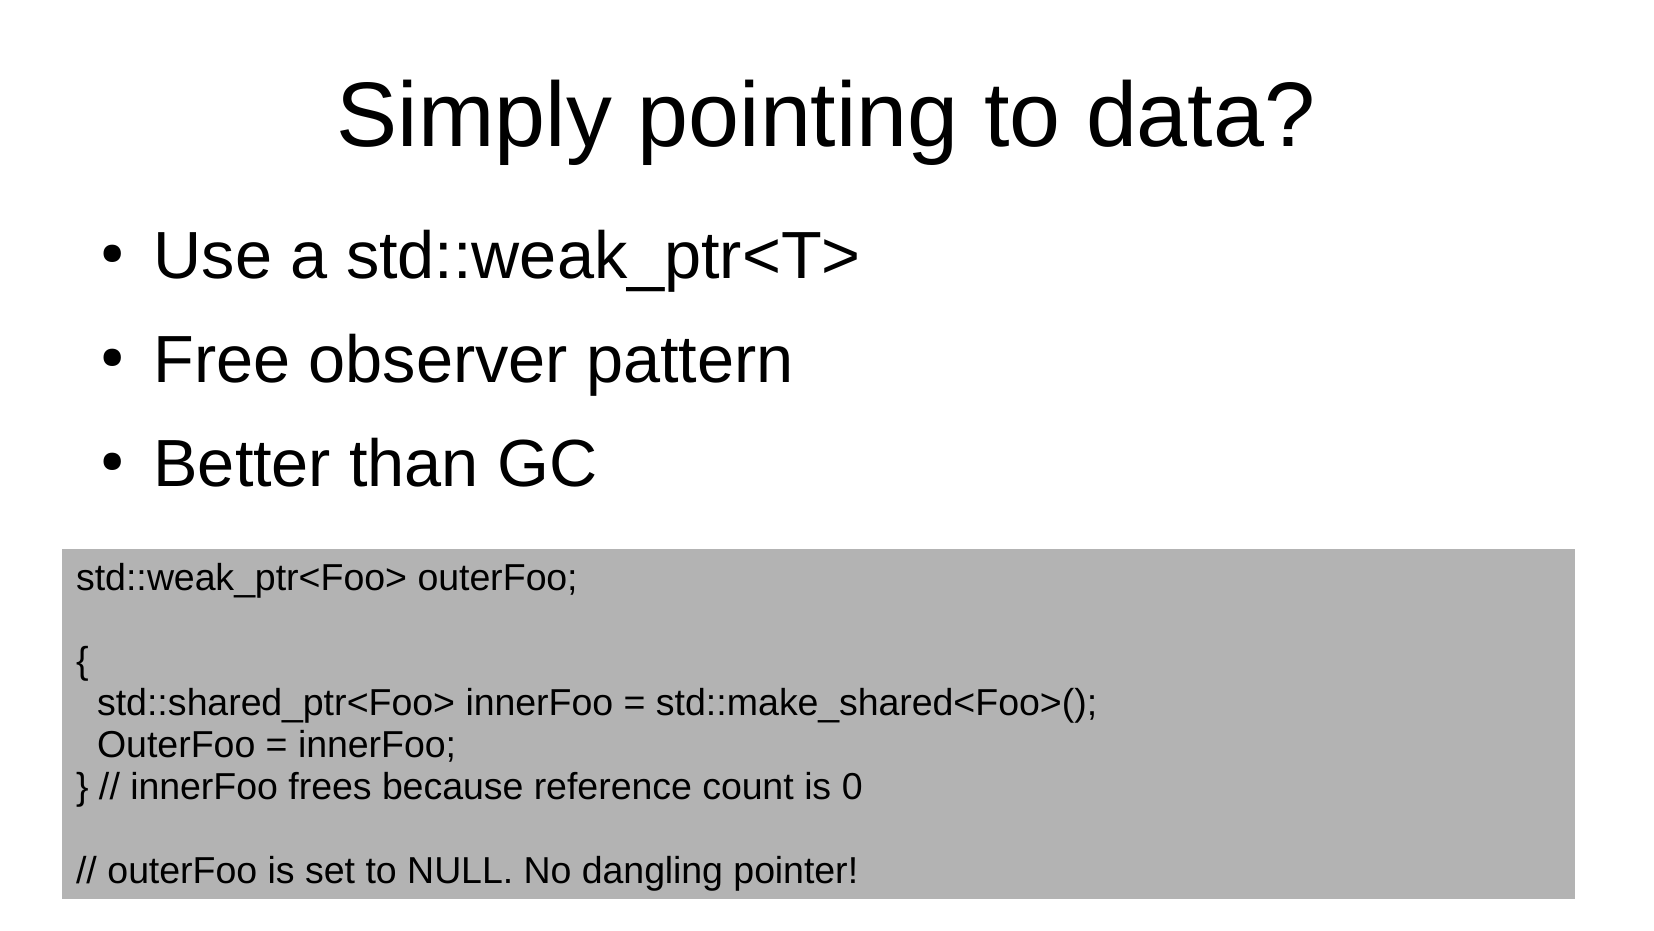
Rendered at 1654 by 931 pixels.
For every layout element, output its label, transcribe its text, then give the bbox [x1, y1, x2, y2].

title Simply pointing to data? [82, 37, 1571, 193]
table_header std::weak_ptr<Foo> outerFoo; { std::shared_ptr<Foo> innerFoo = std::make_shared<Foo>(); OuterFoo = innerFoo; } // innerFoo frees because reference count is 0 // outerFoo is set to NULL. No dangling pointer! [62, 549, 1575, 899]
list Use a std::weak_ptr<T> Free observer pattern Better than GC [82, 217, 1571, 548]
